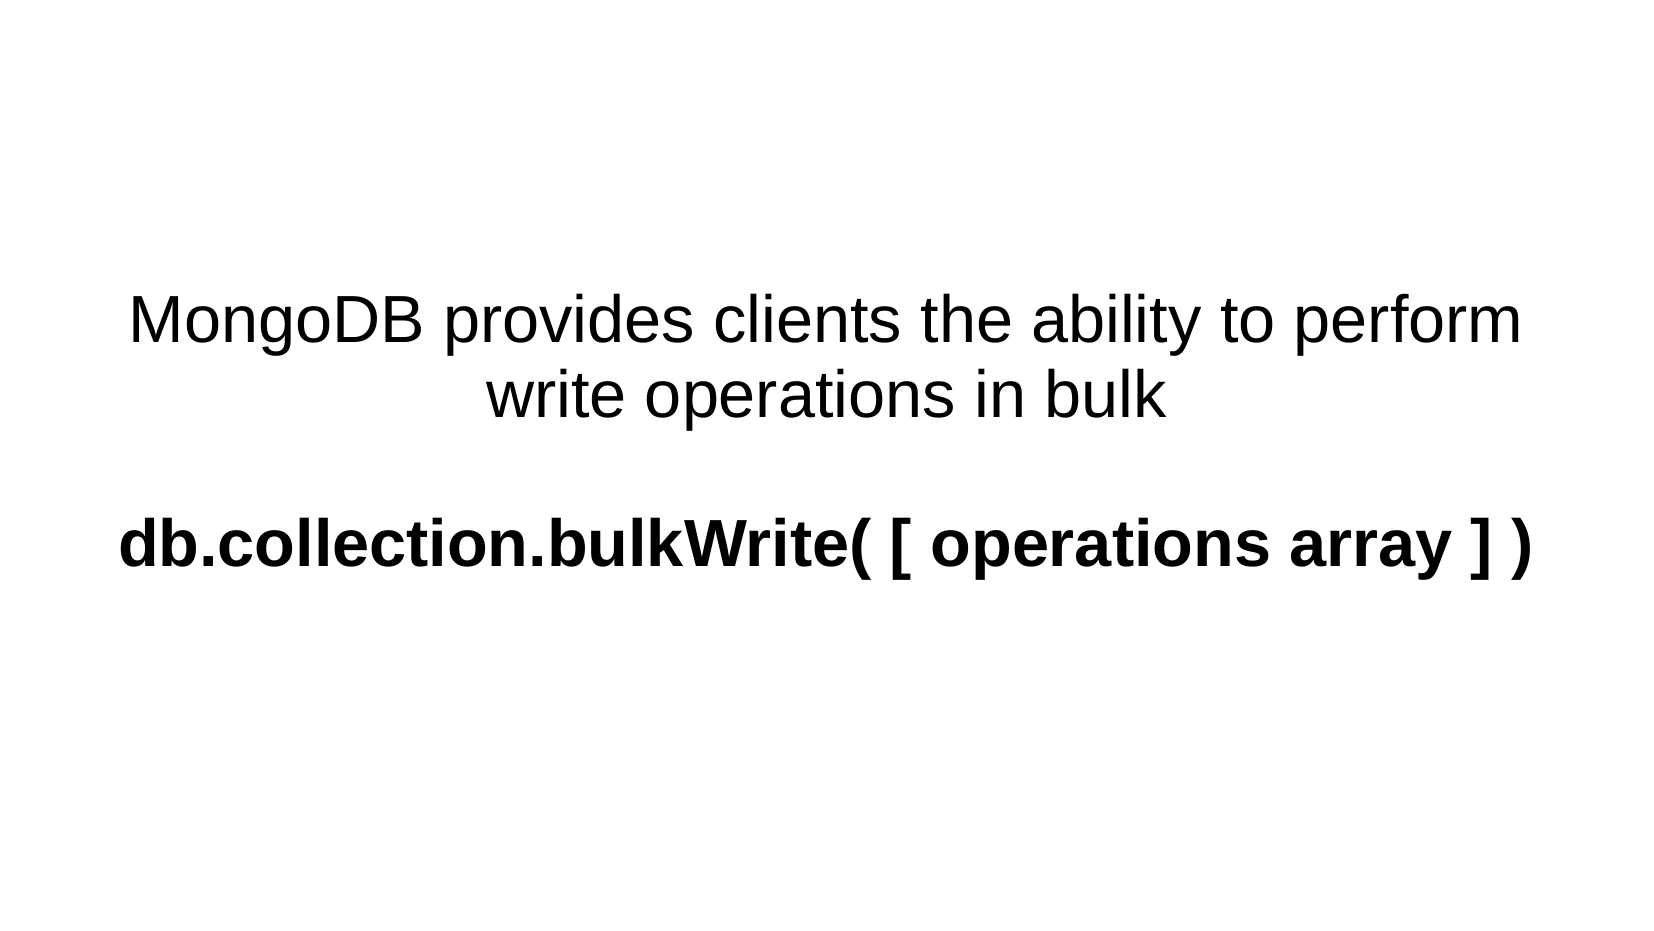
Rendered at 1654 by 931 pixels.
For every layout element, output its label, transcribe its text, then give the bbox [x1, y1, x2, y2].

subtitle MongoDB provides clients the ability to perform write operations in bulk db.collection.bulkWrite( [ operations array ] ) [82, 75, 1571, 863]
